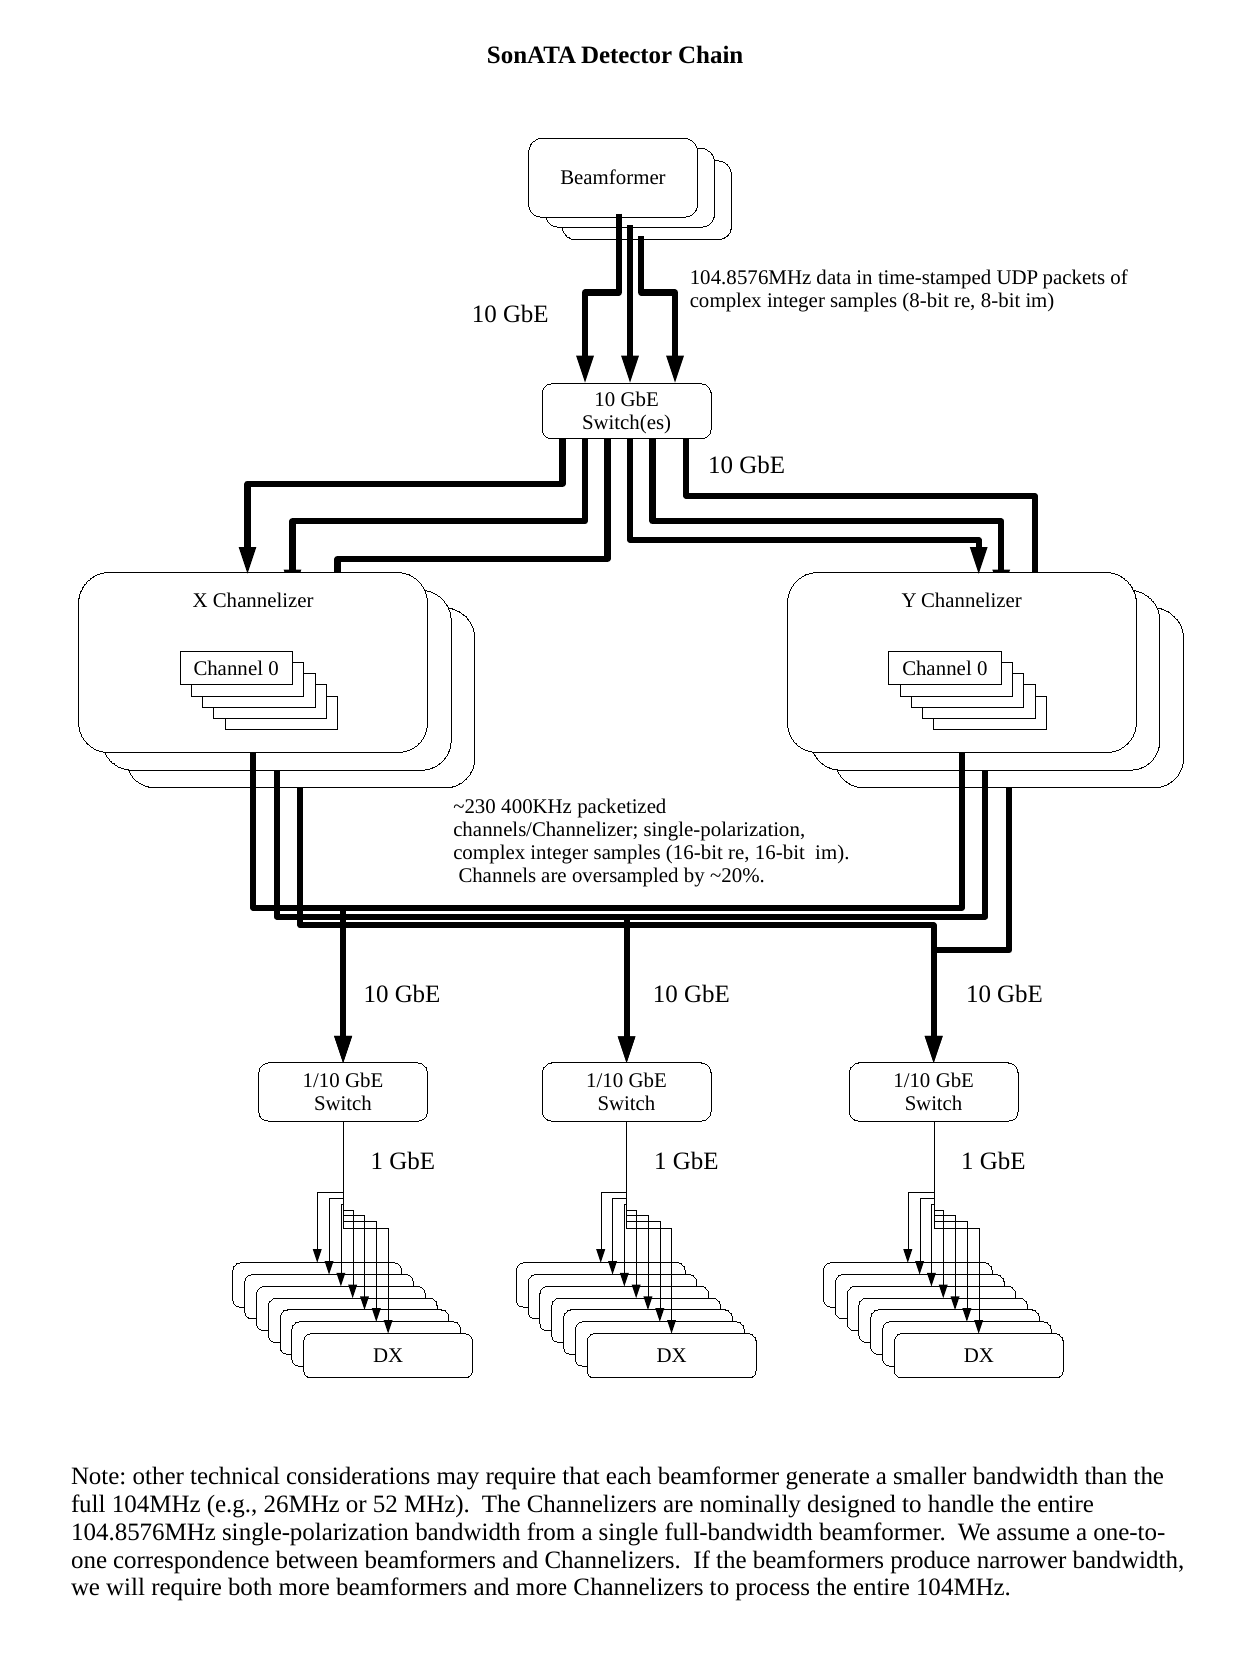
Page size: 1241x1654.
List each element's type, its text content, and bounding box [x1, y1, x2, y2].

text_box DX [625, 1262, 636, 1274]
text_box DX [980, 1298, 1028, 1309]
text_box [622, 148, 732, 240]
text_box 1 GbE [946, 1139, 1041, 1183]
text_box DX [354, 1262, 364, 1274]
text_box Beamformer [528, 138, 698, 218]
text_box DX [649, 1274, 660, 1286]
text_box ~230 400KHz packetized channels/Channelizer; single-polarization, complex integer samples (16-bit re, 16-bit im). Channels are oversampled by ~20%. [438, 787, 867, 895]
text_box DX [980, 1274, 1005, 1286]
text_box DX [944, 1274, 955, 1286]
text_box DX [389, 1286, 426, 1298]
text_box DX [366, 1298, 376, 1309]
text_box DX [944, 1262, 955, 1274]
text_box DX [342, 1262, 353, 1274]
text_box DX [649, 1262, 660, 1274]
text_box DX [956, 1262, 967, 1274]
text_box DX [968, 1274, 979, 1286]
text_box DX [823, 1262, 919, 1308]
text_box DX [575, 1321, 671, 1367]
text_box DX [858, 1298, 954, 1343]
text_box DX [968, 1298, 979, 1309]
text_box DX [587, 1333, 757, 1378]
text_box 10 GbE [457, 292, 564, 336]
text_box DX [377, 1262, 388, 1274]
text_box DX [365, 1286, 376, 1298]
text_box DX [528, 1274, 623, 1319]
text_box 10 GbE [348, 972, 456, 1016]
text_box Channel 0 [180, 651, 293, 685]
text_box DX [956, 1298, 967, 1309]
text_box DX [649, 1286, 660, 1298]
text_box DX [365, 1274, 376, 1286]
text_box DX [563, 1309, 659, 1355]
text_box DX [661, 1298, 671, 1309]
text_box Y Channelizer [988, 608, 1184, 788]
text_box DX [244, 1274, 340, 1319]
text_box DX [365, 1262, 376, 1274]
text_box 1 GbE [355, 1139, 451, 1183]
text_box X Channelizer [78, 572, 428, 753]
text_box DX [661, 1286, 671, 1298]
text_box DX [377, 1309, 388, 1321]
text_box DX [614, 1262, 624, 1274]
text_box DX [672, 1262, 686, 1274]
text_box DX [835, 1274, 930, 1319]
text_box 10 GbE [638, 972, 745, 1016]
text_box DX [354, 1286, 364, 1298]
text_box Y Channelizer [813, 753, 959, 771]
text_box 1 GbE [639, 1139, 734, 1183]
text_box DX [980, 1321, 1052, 1333]
text_box DX [232, 1262, 328, 1308]
text_box X Channelizer [256, 590, 452, 771]
text_box DX [354, 1274, 364, 1286]
text_box [546, 218, 616, 240]
text_box DX [882, 1321, 978, 1367]
text_box 10 GbE [951, 973, 1058, 1016]
text_box DX [637, 1262, 648, 1274]
text_box DX [672, 1286, 709, 1298]
text_box DX [932, 1274, 943, 1286]
text_box X Channelizer [256, 771, 274, 788]
text_box [191, 662, 338, 730]
text_box DX [280, 1309, 375, 1355]
text_box DX [539, 1286, 635, 1331]
text_box [900, 662, 1047, 730]
text_box DX [921, 1262, 931, 1274]
text_box DX [377, 1298, 388, 1309]
text_box DX [256, 1286, 352, 1331]
text_box DX [672, 1309, 733, 1321]
text_box Channel 0 [888, 651, 1002, 685]
text_box DX [330, 1262, 341, 1274]
text_box X Channelizer [105, 753, 250, 771]
text_box DX [980, 1262, 993, 1274]
text_box Y Channelizer [837, 770, 959, 788]
text_box Y Channelizer [965, 771, 982, 788]
text_box DX [968, 1286, 979, 1298]
text_box DX [637, 1286, 648, 1298]
text_box Y Channelizer [787, 572, 1137, 753]
text_box DX [932, 1262, 943, 1274]
text_box X Channelizer [128, 770, 250, 788]
text_box 1/10 GbE Switch [258, 1062, 428, 1122]
text_box DX [956, 1286, 967, 1298]
text_box Y Channelizer [965, 590, 1160, 771]
text_box DX [377, 1286, 388, 1298]
text_box DX [980, 1286, 1016, 1298]
text_box DX [980, 1309, 1040, 1321]
text_box SonATA Detector Chain [472, 34, 769, 77]
text_box DX [672, 1274, 697, 1286]
text_box 104.8576MHz data in time-stamped UDP packets of complex integer samples (8-bit re, 8-bit im) [675, 258, 1159, 320]
text_box DX [968, 1309, 979, 1321]
text_box 10 GbE [693, 444, 801, 487]
text_box DX [637, 1274, 648, 1286]
text_box DX [389, 1262, 402, 1274]
text_box DX [672, 1298, 721, 1309]
text_box DX [968, 1262, 979, 1274]
text_box DX [673, 1321, 745, 1333]
text_box 10 GbE Switch(es) [542, 383, 712, 439]
text_box DX [944, 1286, 955, 1298]
text_box DX [516, 1262, 612, 1308]
text_box DX [303, 1333, 473, 1378]
text_box DX [894, 1333, 1064, 1378]
text_box DX [649, 1298, 660, 1309]
text_box DX [661, 1274, 671, 1286]
text_box DX [291, 1321, 387, 1367]
text_box DX [870, 1309, 966, 1355]
text_box DX [389, 1274, 414, 1286]
text_box DX [342, 1274, 353, 1286]
text_box DX [661, 1262, 671, 1274]
text_box 1/10 GbE Switch [542, 1062, 712, 1122]
text_box DX [389, 1298, 438, 1309]
text_box DX [551, 1298, 647, 1343]
text_box Note: other technical considerations may require that each beamformer generate a smaller bandwidth than the full 104MHz (e.g., 26MHz or 52 MHz). The Channelizers are nominally designed to handle the entire 104.8576MHz single-polarization bandwidth from a single full-bandwidth beamformer. We assume a one-to-one correspondence between beamformers and Channelizers. If the beamformers produce narrower bandwidth, we will require both more beamformers and more Channelizers to process the entire 104MHz. [56, 1455, 1216, 1609]
text_box DX [956, 1274, 967, 1286]
text_box DX [389, 1321, 461, 1333]
text_box DX [625, 1274, 636, 1286]
text_box DX [661, 1309, 671, 1321]
text_box DX [847, 1286, 942, 1331]
text_box X Channelizer [280, 608, 475, 788]
text_box DX [377, 1274, 388, 1286]
text_box DX [268, 1298, 363, 1343]
text_box 1/10 GbE Switch [849, 1062, 1019, 1122]
text_box DX [389, 1309, 449, 1321]
